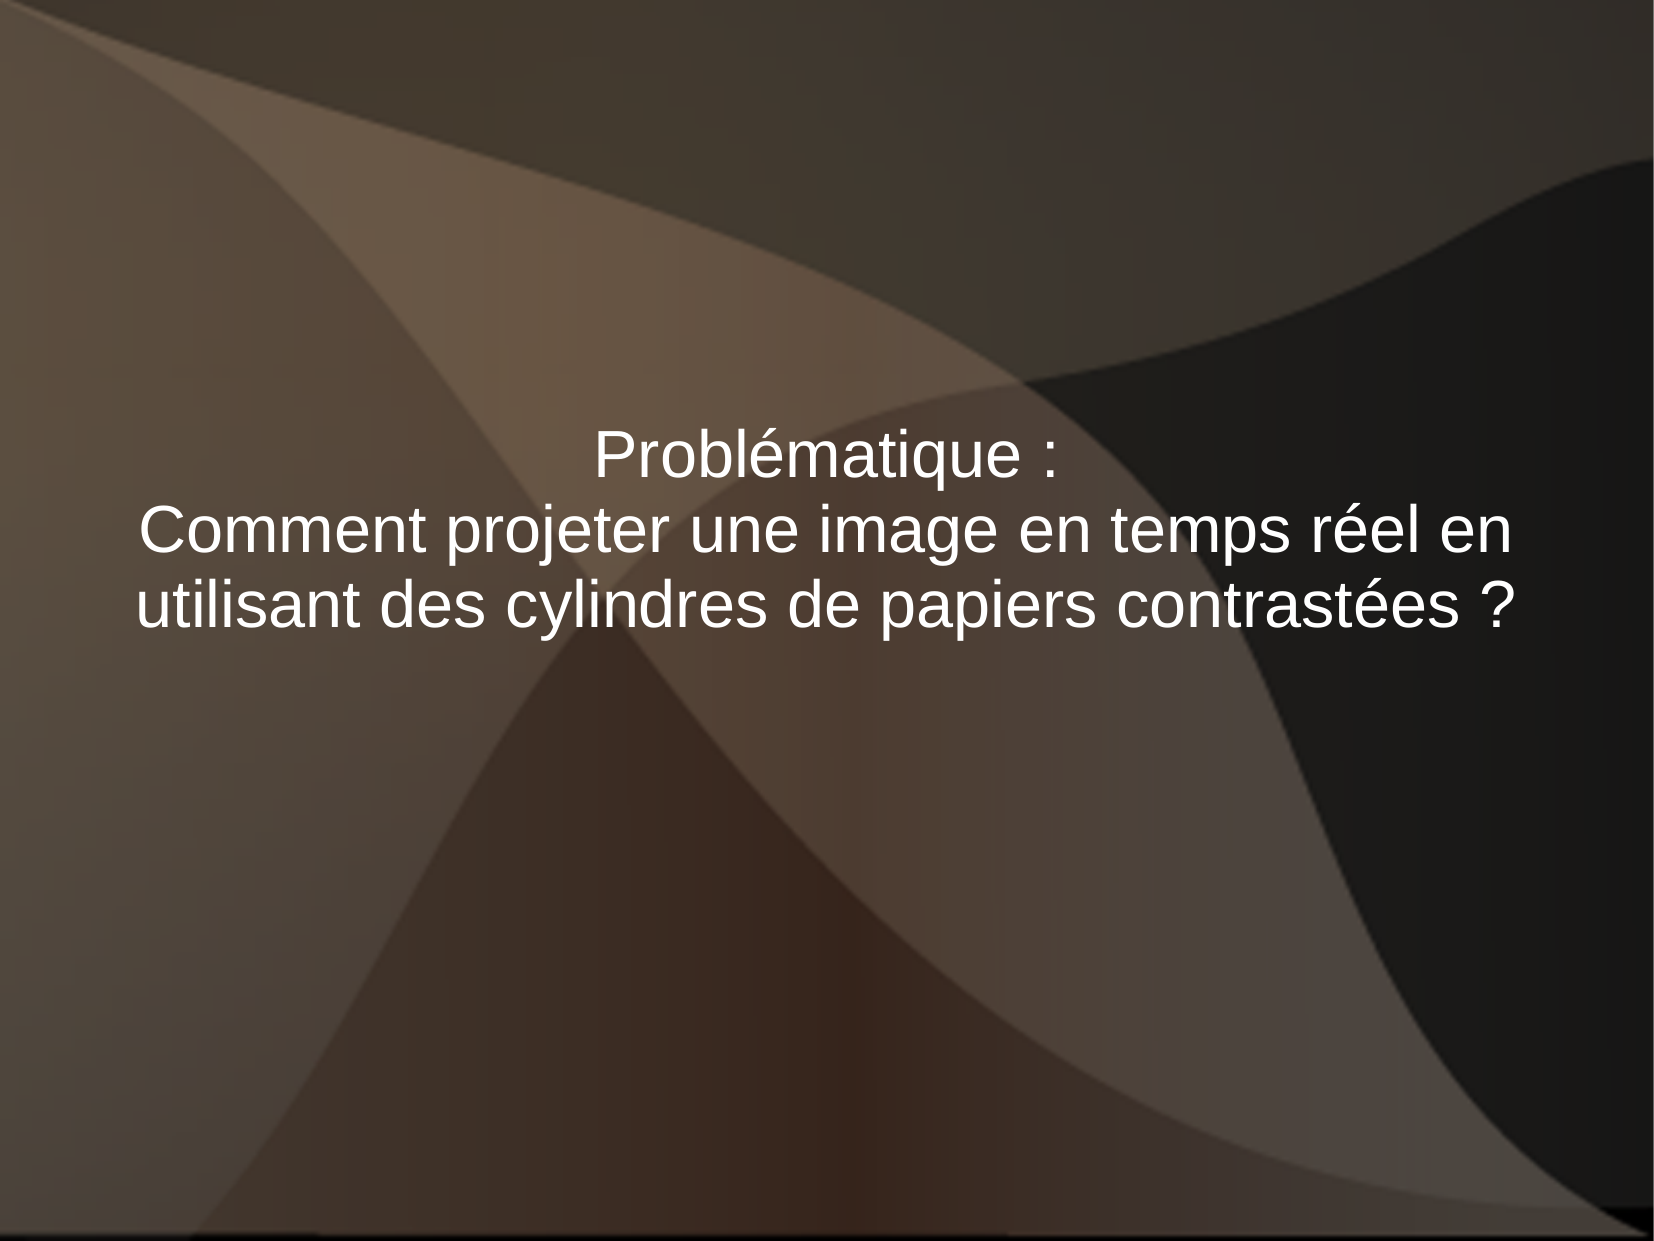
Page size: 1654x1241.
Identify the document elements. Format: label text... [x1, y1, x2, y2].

picture [0, 0, 1654, 1241]
subtitle Problématique : Comment projeter une image en temps réel en utilisant des cylindres de papiers contrastées ? [82, 49, 1571, 1010]
